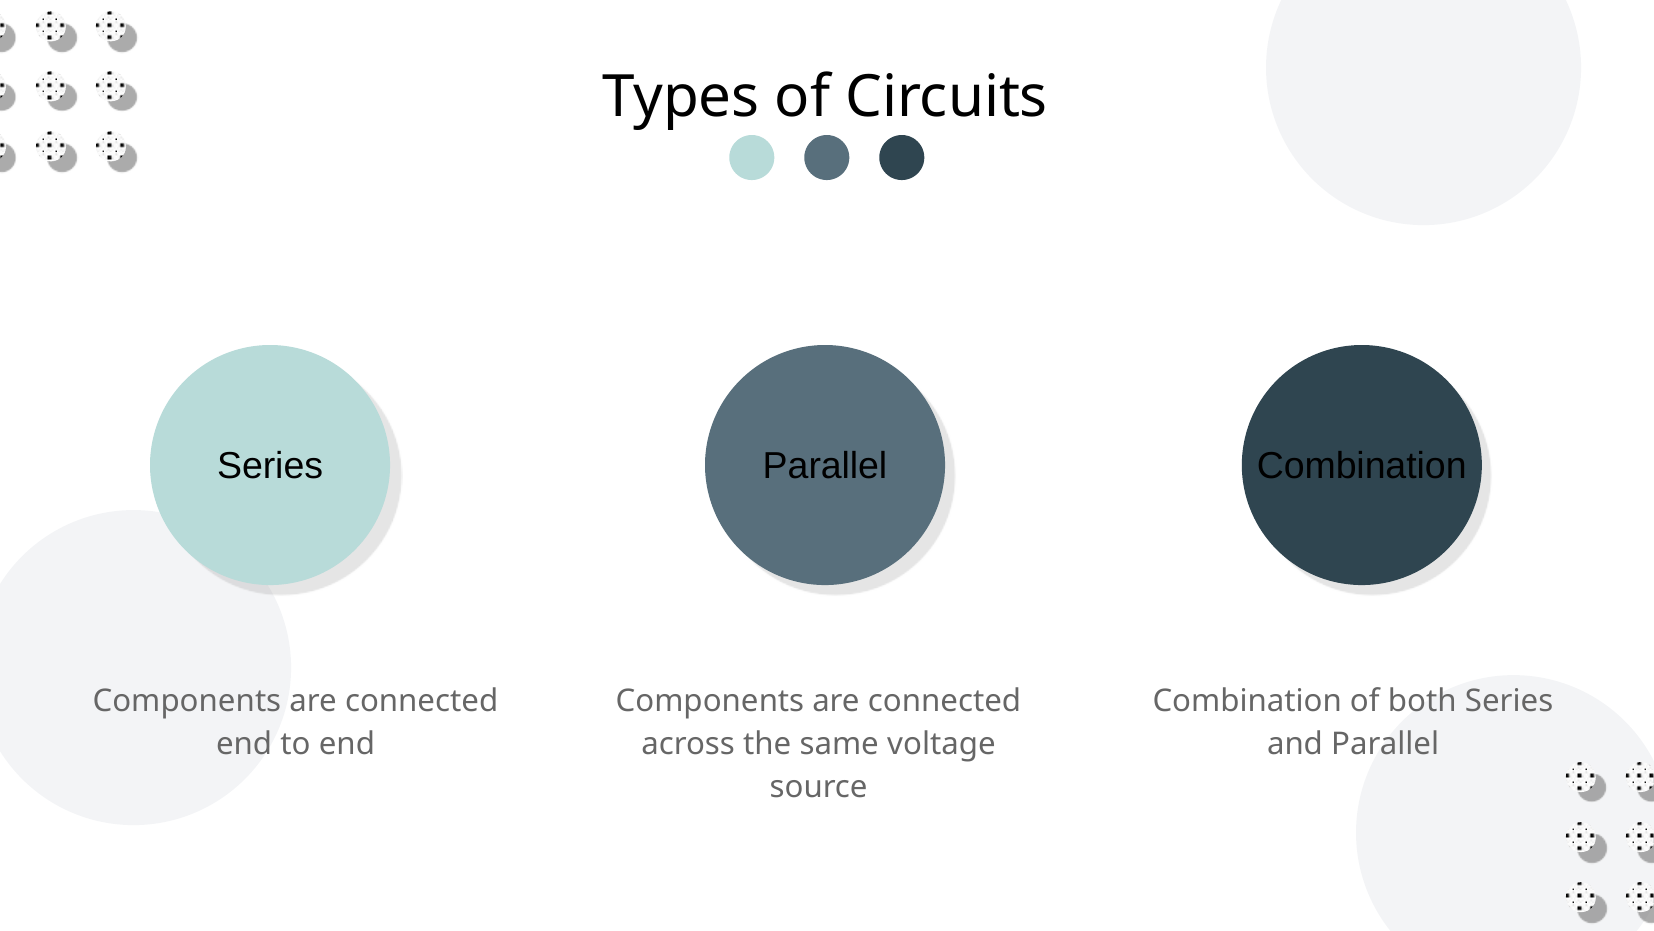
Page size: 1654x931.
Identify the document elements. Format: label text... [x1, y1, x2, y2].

text_box [804, 135, 850, 181]
picture [1585, 822, 1596, 852]
picture [35, 71, 66, 102]
text_box Combination [1241, 345, 1482, 586]
text_box Parallel [705, 345, 946, 586]
picture [35, 11, 66, 42]
text_box [879, 135, 925, 181]
picture [1585, 882, 1596, 912]
text_box Types of Circuits [420, 46, 1231, 132]
picture [1625, 882, 1654, 913]
picture [95, 11, 126, 42]
text_box Components are connected end to end [60, 670, 532, 931]
text_box [729, 135, 775, 181]
picture [0, 14, 6, 39]
picture [95, 131, 127, 162]
picture [35, 131, 67, 162]
text_box Series [150, 345, 391, 586]
picture [95, 71, 126, 102]
picture [0, 134, 7, 159]
picture [1625, 822, 1654, 853]
text_box Components are connected across the same voltage source [590, 670, 1047, 931]
picture [0, 74, 6, 99]
picture [1585, 762, 1596, 792]
picture [1625, 762, 1654, 793]
text_box Combination of both Series and Parallel [1122, 670, 1585, 931]
